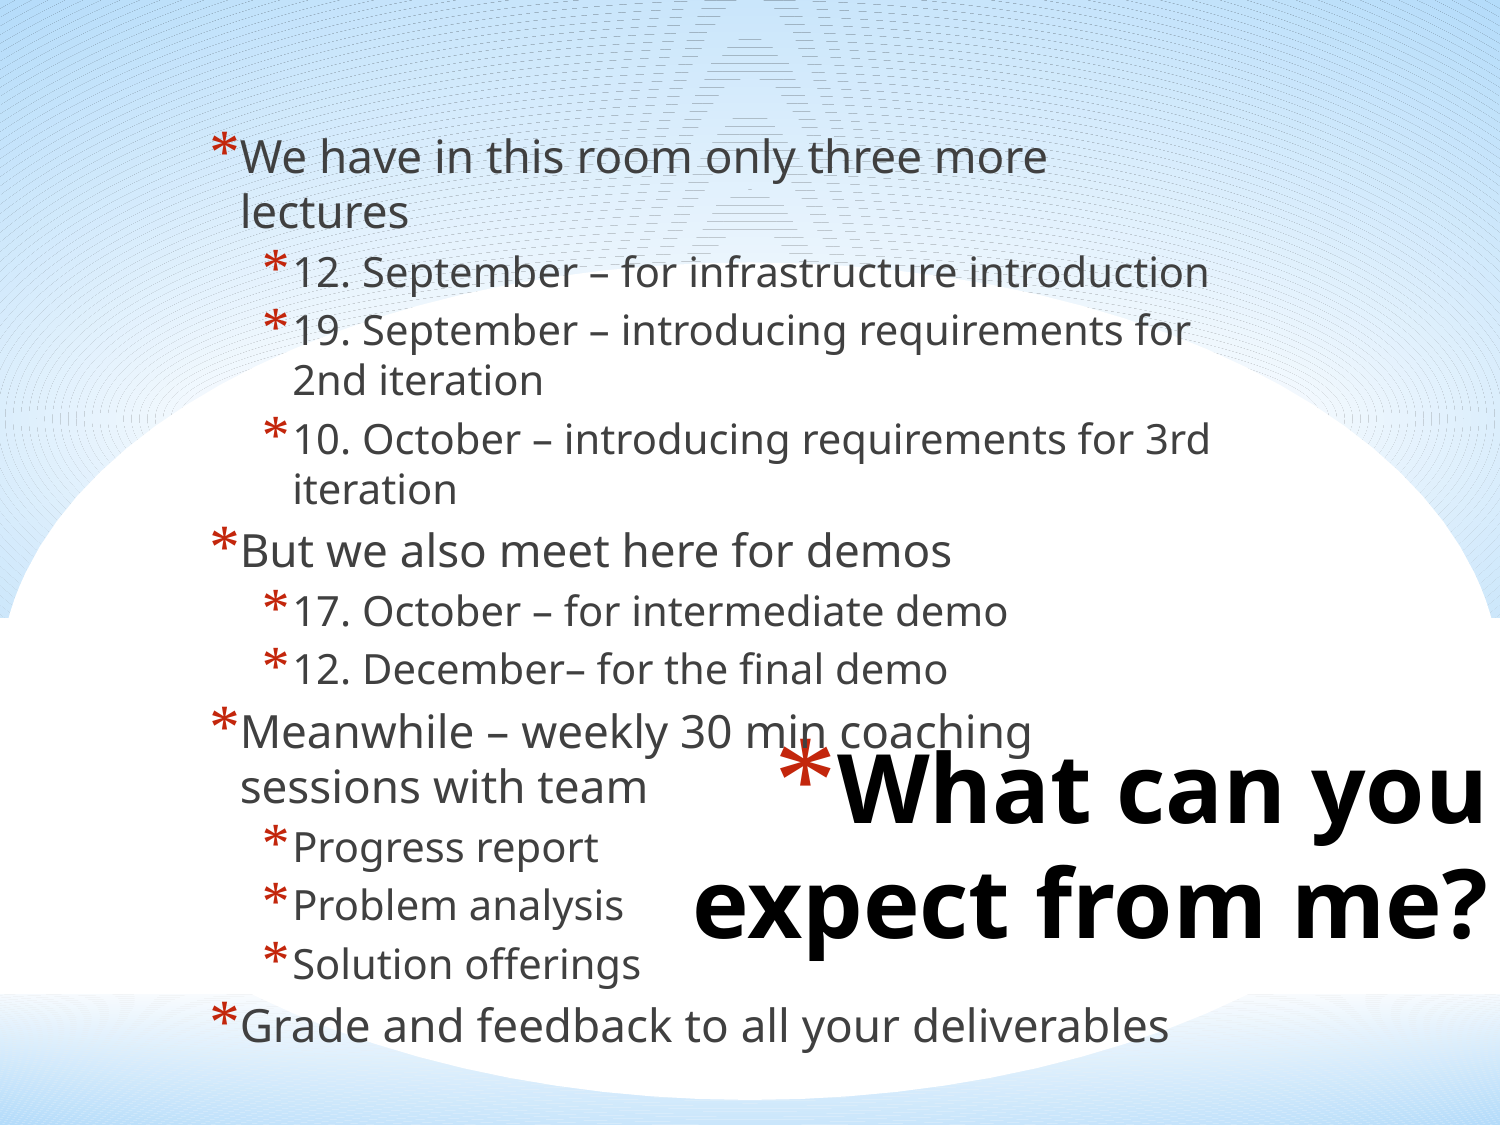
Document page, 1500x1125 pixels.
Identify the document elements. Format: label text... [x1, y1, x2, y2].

list We have in this room only three more lectures 12. September – for infrastructure introduction 19. September – introducing requirements for 2nd iteration 10. October – introducing requirements for 3rd iteration But we also meet here for demos 17. October – for intermediate demo 12. December– for the final demo Meanwhile – weekly 30 min coaching sessions with team Progress report Problem analysis Solution offerings Grade and feedback to all your deliverables [187, 120, 1238, 690]
title What can you expect from me? [435, 720, 1500, 908]
